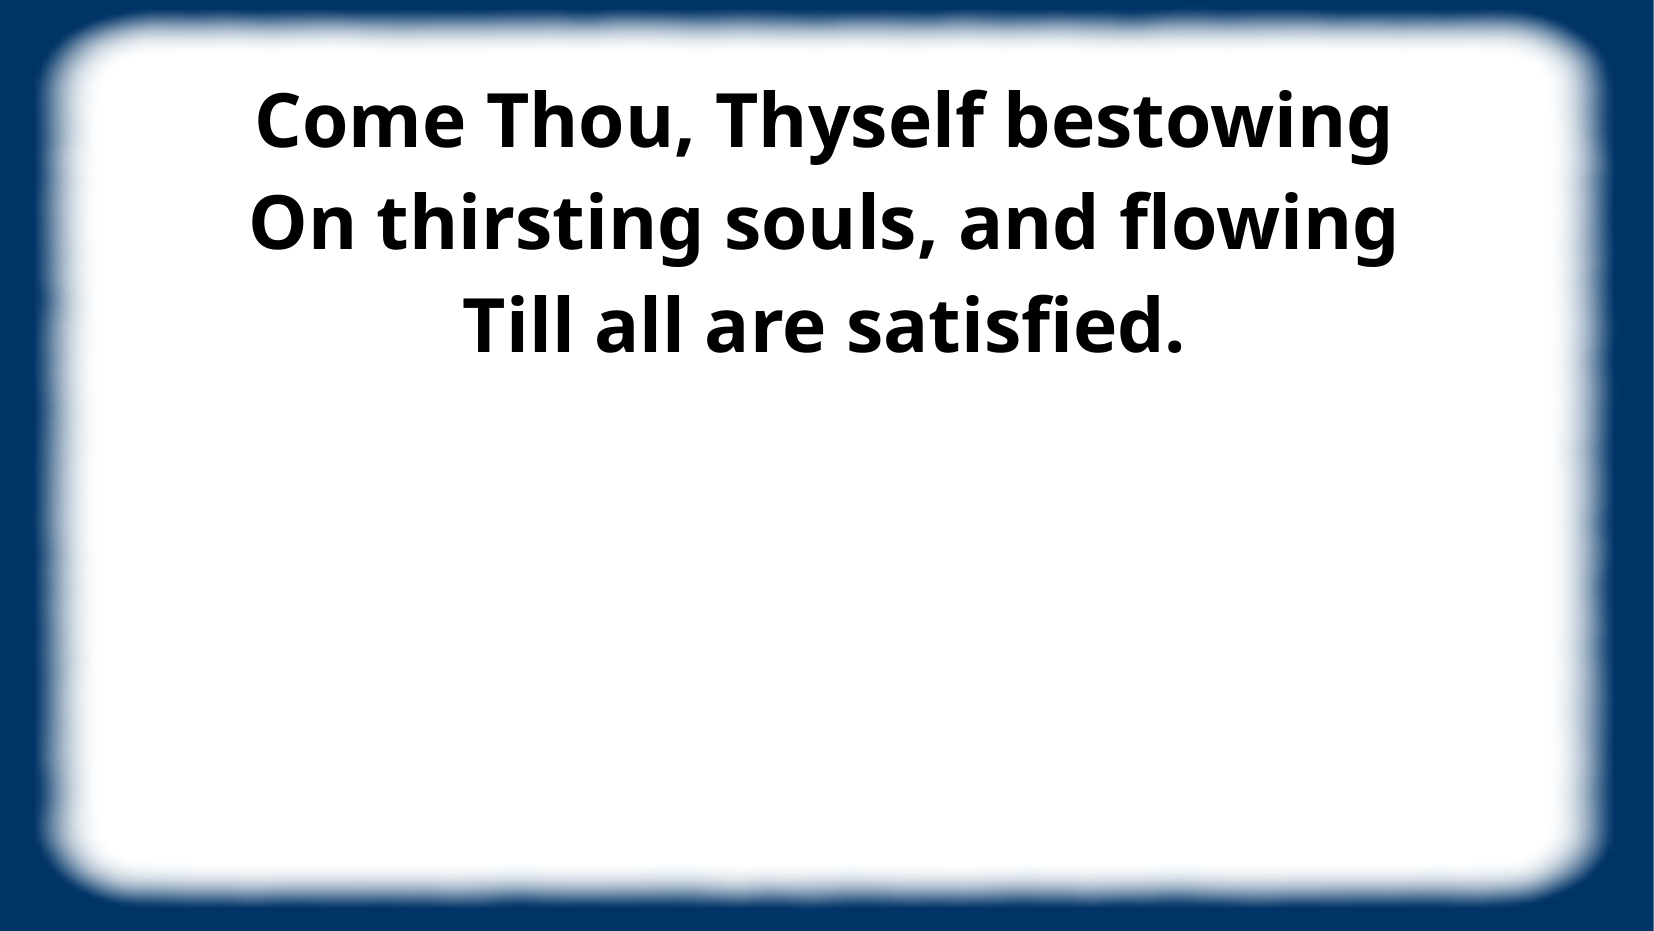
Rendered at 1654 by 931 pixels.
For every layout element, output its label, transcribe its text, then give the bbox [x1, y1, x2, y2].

text_box Come Thou, Thyself bestowing On thirsting souls, and flowing Till all are satisfied. [105, 60, 1546, 375]
picture [0, 0, 1654, 931]
